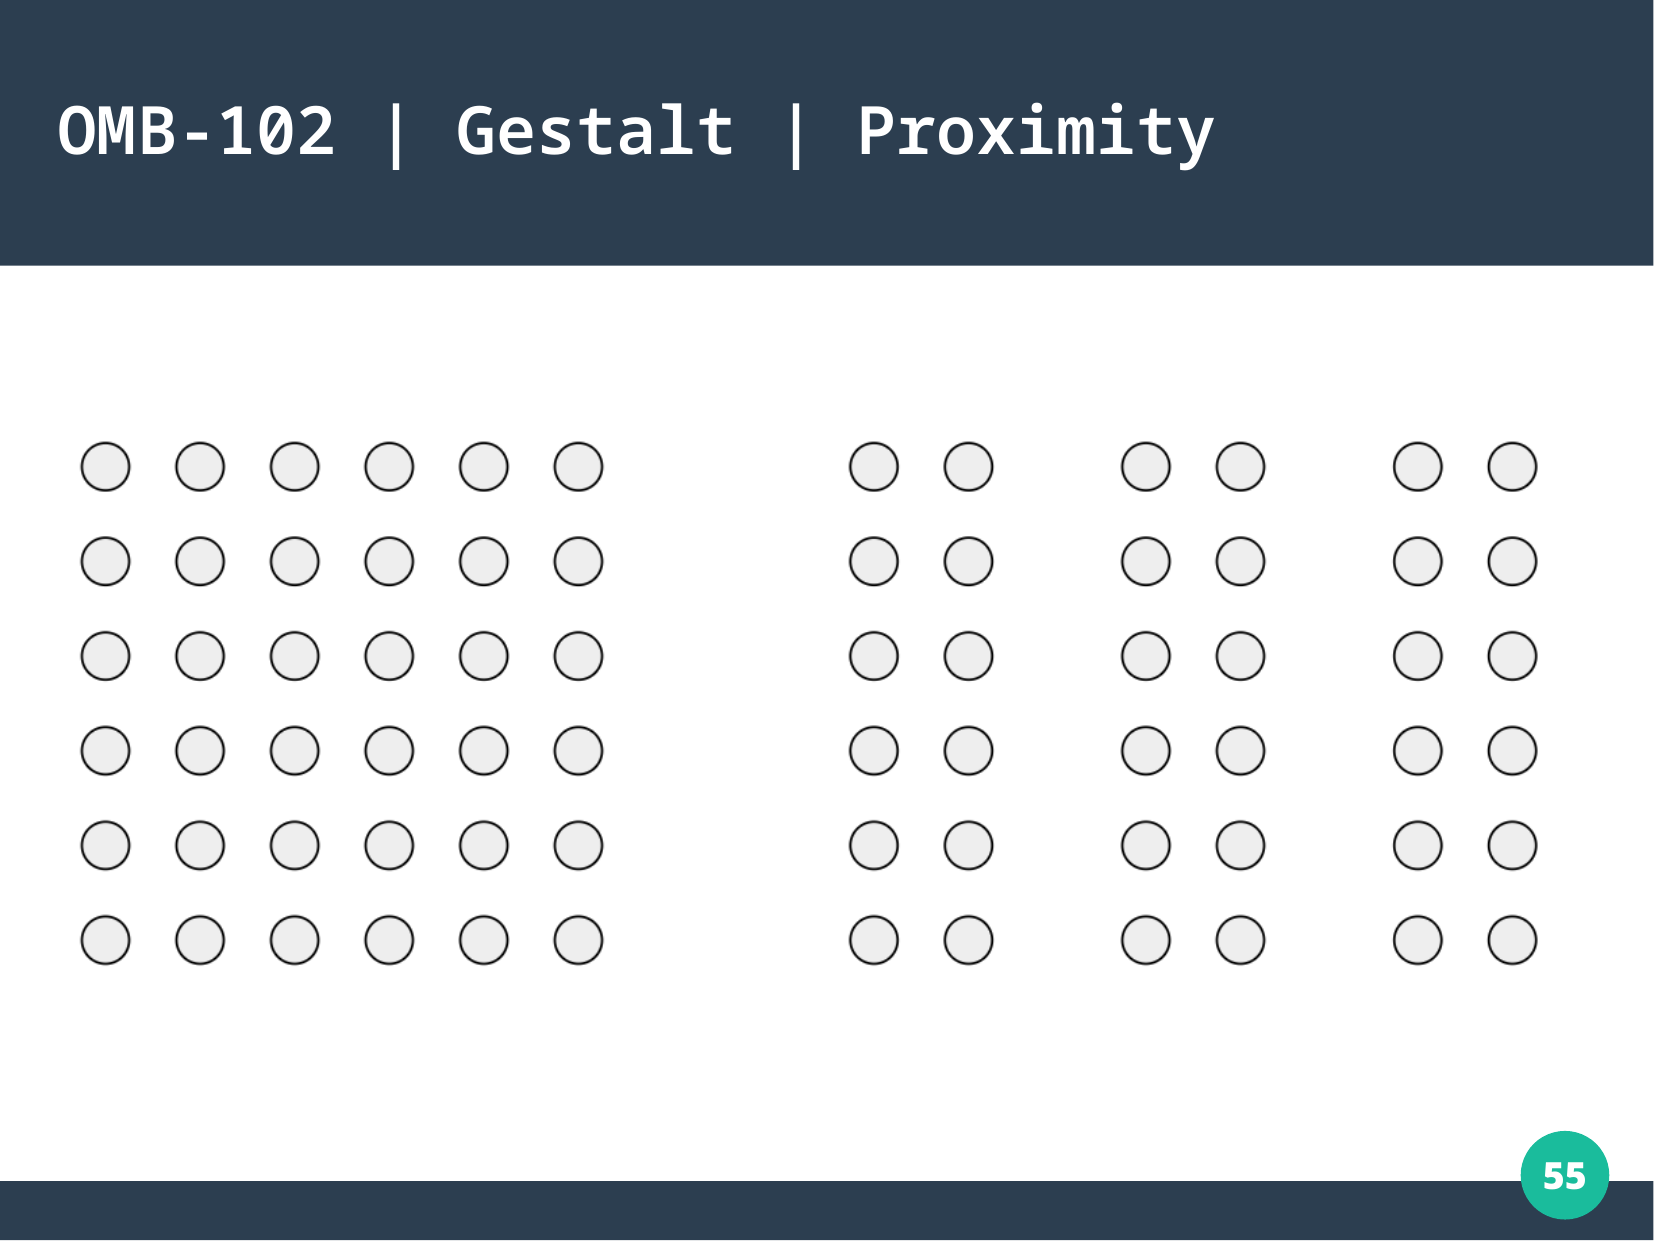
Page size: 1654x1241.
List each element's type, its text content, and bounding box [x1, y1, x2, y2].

title OMB-102 | Gestalt | Proximity [57, 49, 1593, 207]
list [59, 324, 1595, 1152]
picture [26, 408, 1592, 1008]
